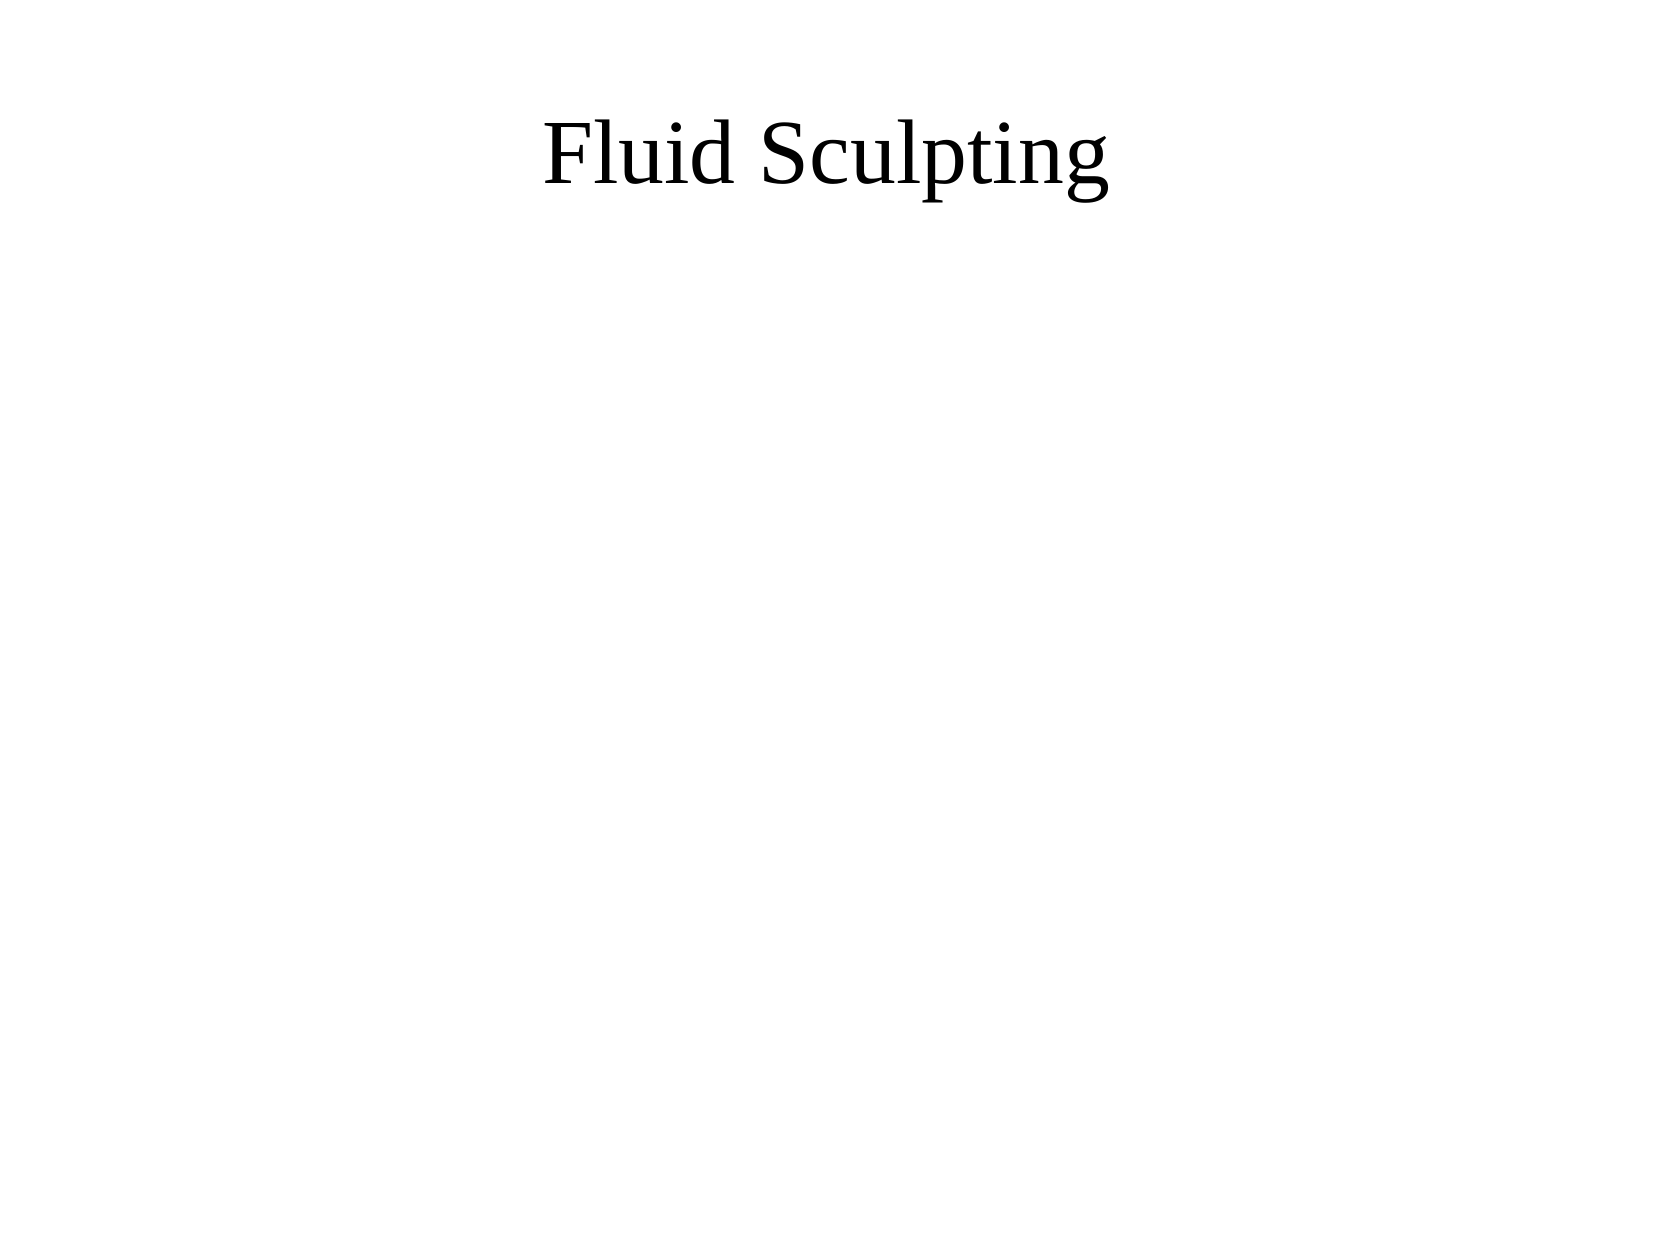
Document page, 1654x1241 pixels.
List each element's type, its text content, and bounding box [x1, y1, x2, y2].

title Fluid Sculpting [82, 49, 1571, 257]
